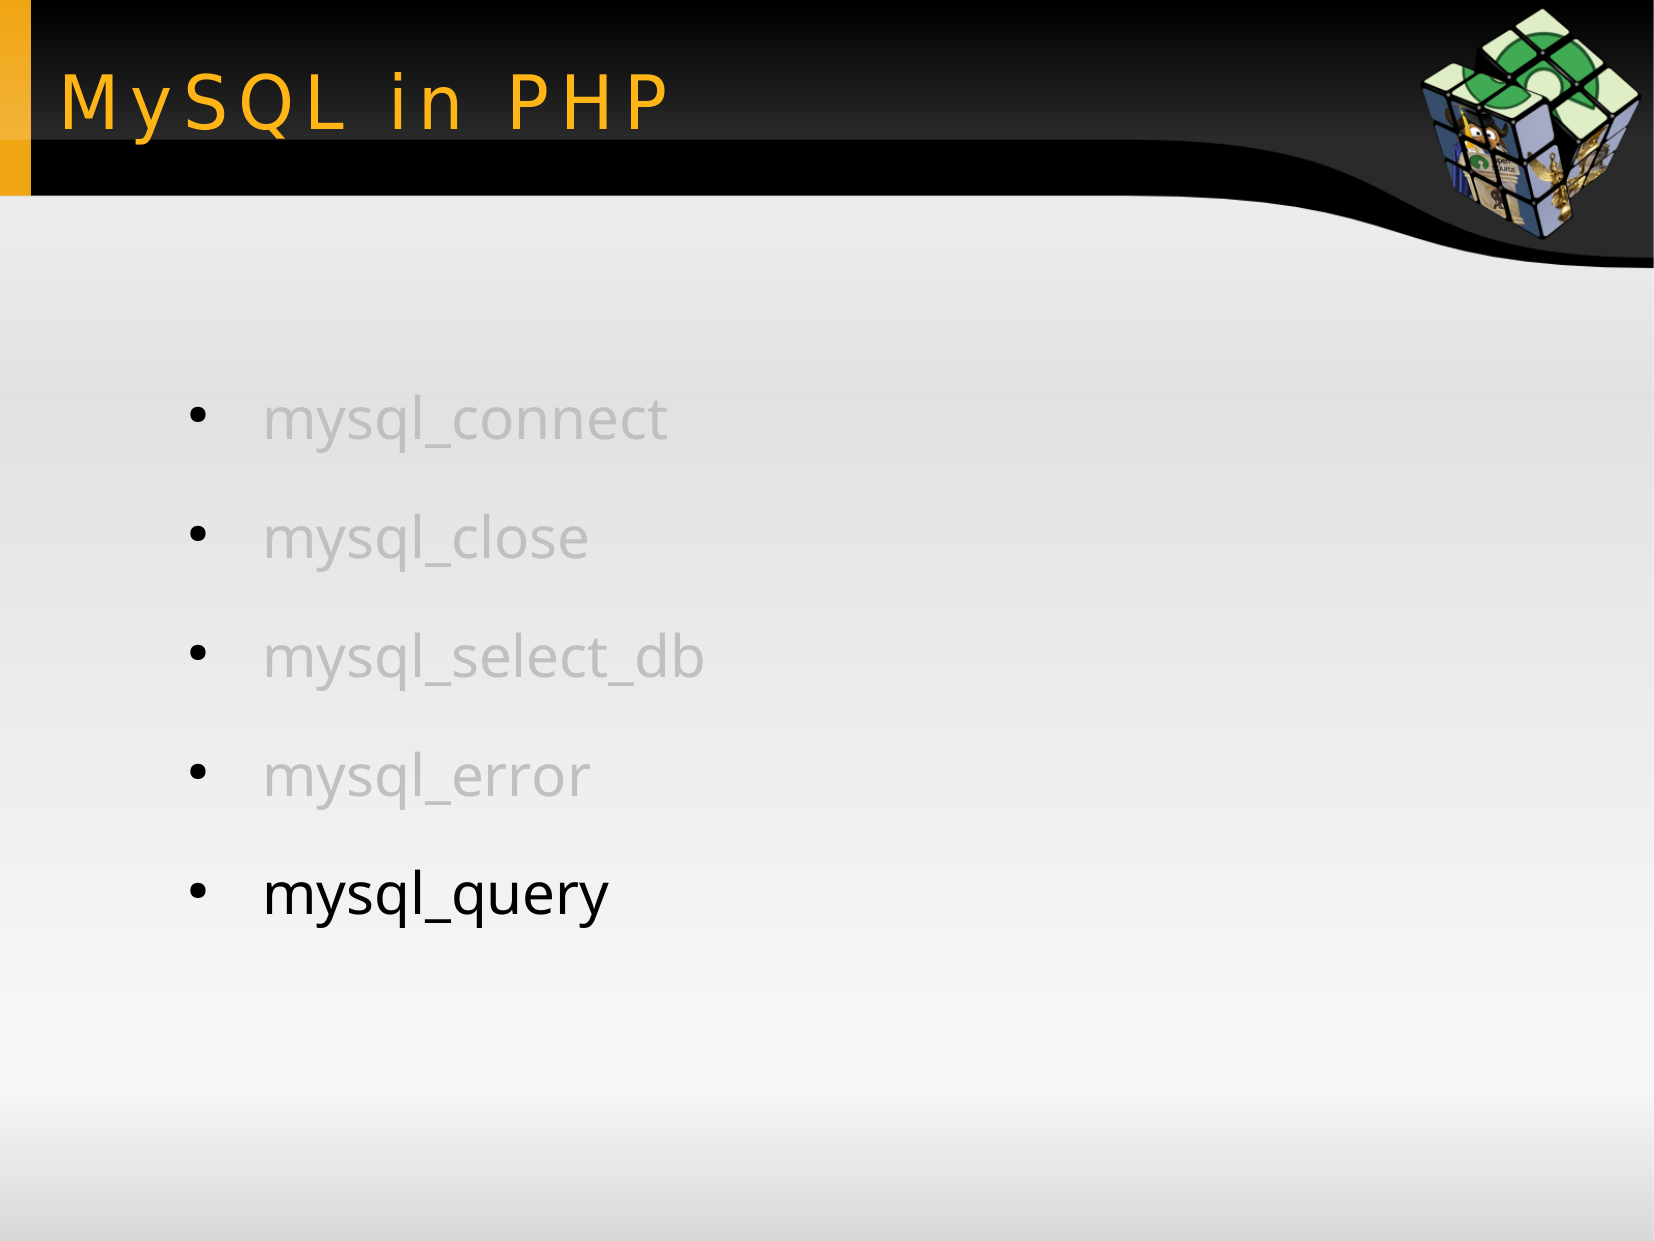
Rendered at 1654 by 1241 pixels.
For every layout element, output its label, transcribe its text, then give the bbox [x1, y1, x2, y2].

text_box mysql_connect mysql_close mysql_select_db mysql_error mysql_query [187, 337, 1534, 1080]
title MySQL in PHP [59, 29, 1270, 178]
picture [0, 0, 1654, 1241]
